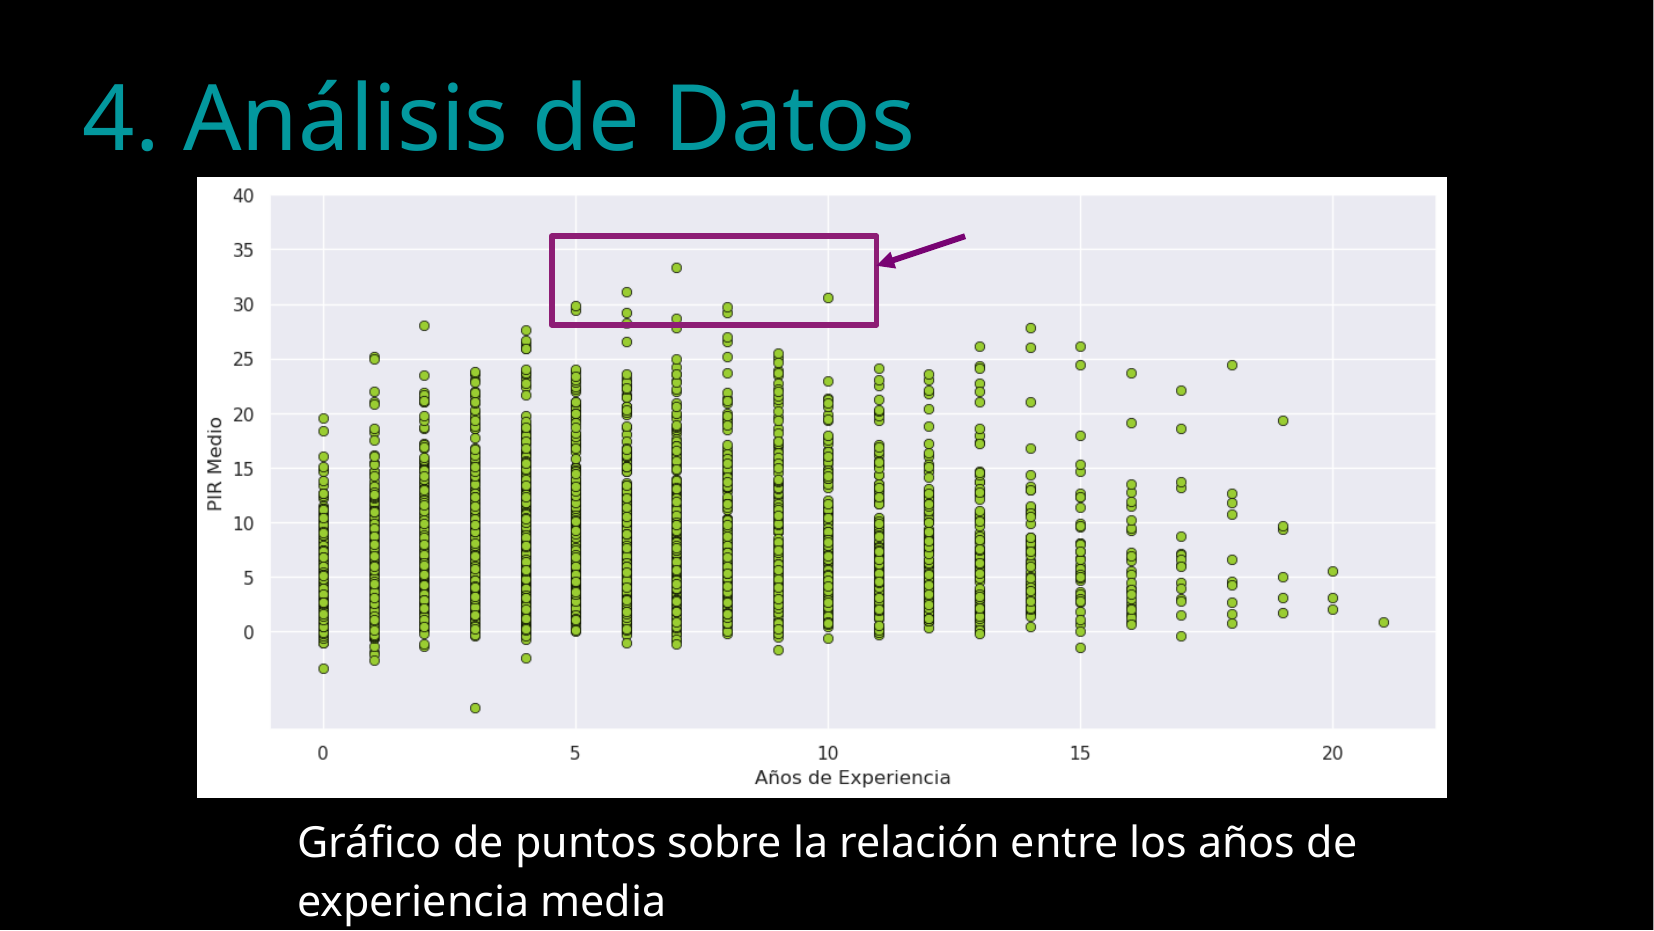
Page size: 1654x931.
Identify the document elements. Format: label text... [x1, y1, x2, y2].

text_box [551, 236, 877, 325]
title 4. Análisis de Datos [82, 28, 1571, 201]
list Gráfico de puntos sobre la relación entre los años de experiencia media [236, 812, 1418, 931]
picture [197, 177, 1447, 798]
